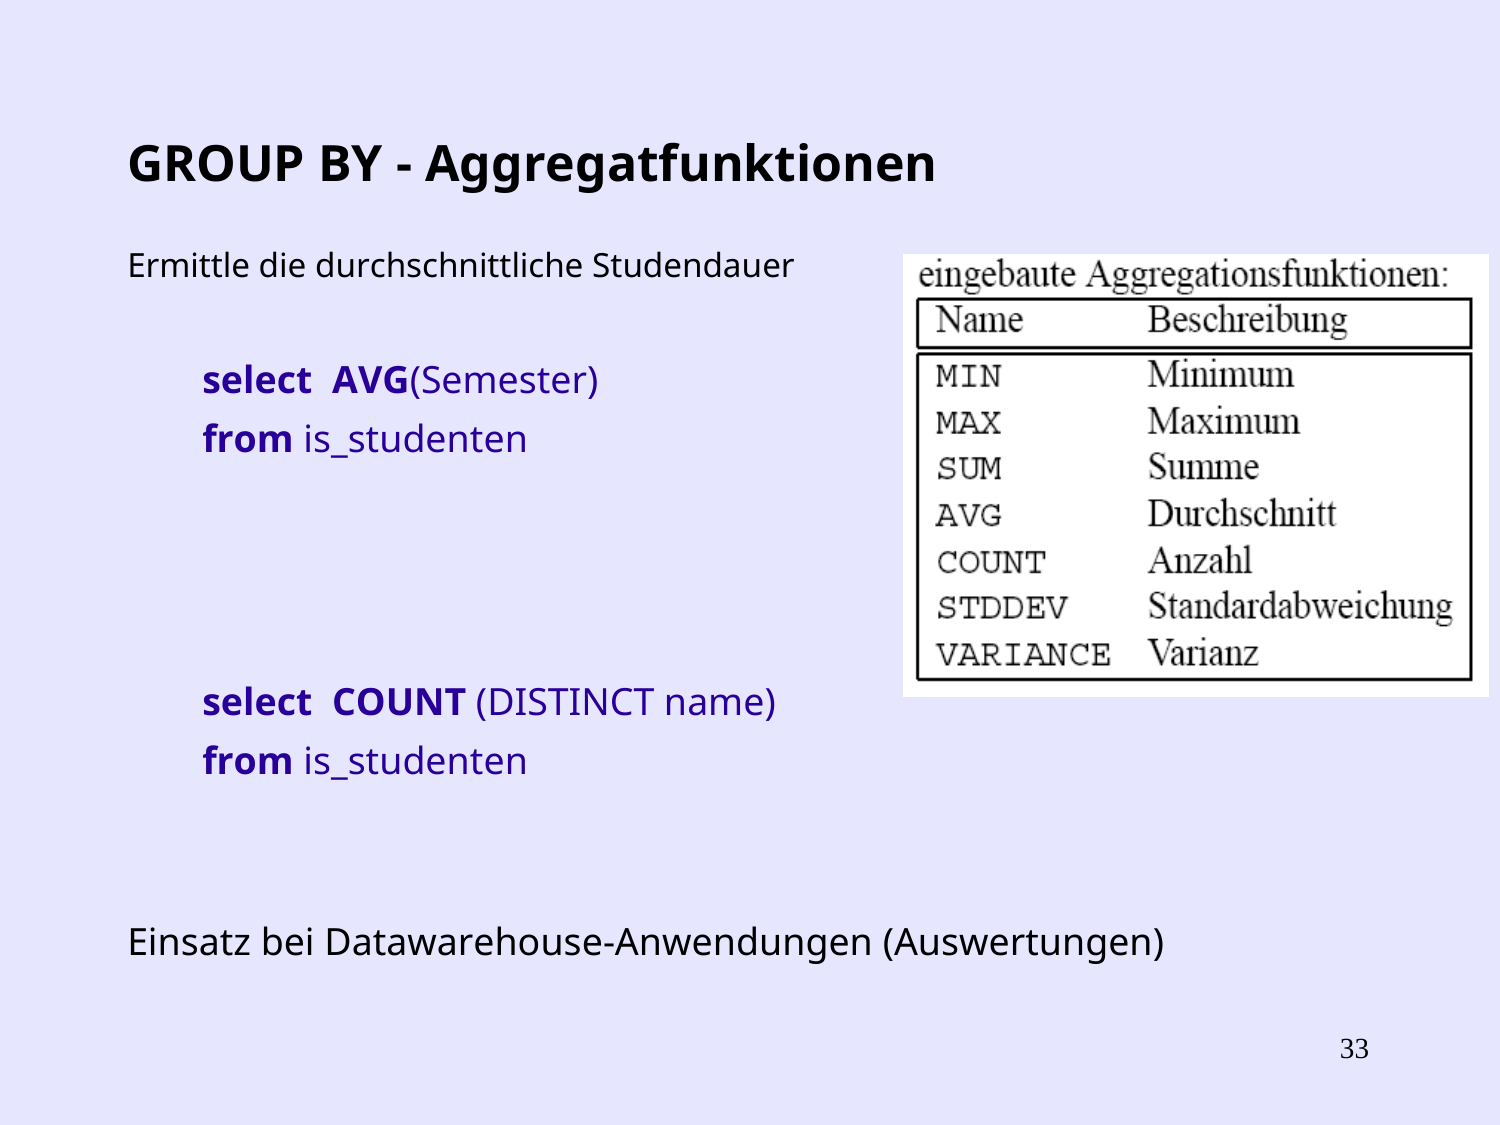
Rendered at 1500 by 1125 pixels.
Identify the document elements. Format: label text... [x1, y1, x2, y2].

title GROUP BY - Aggregatfunktionen [112, 99, 1388, 226]
list Ermittle die durchschnittliche Studendauer select AVG(Semester) from is_studenten select COUNT (DISTINCT name) from is_studenten Einsatz bei Datawarehouse-Anwendungen (Auswertungen)‏ [112, 237, 1388, 1000]
picture [903, 254, 1489, 697]
